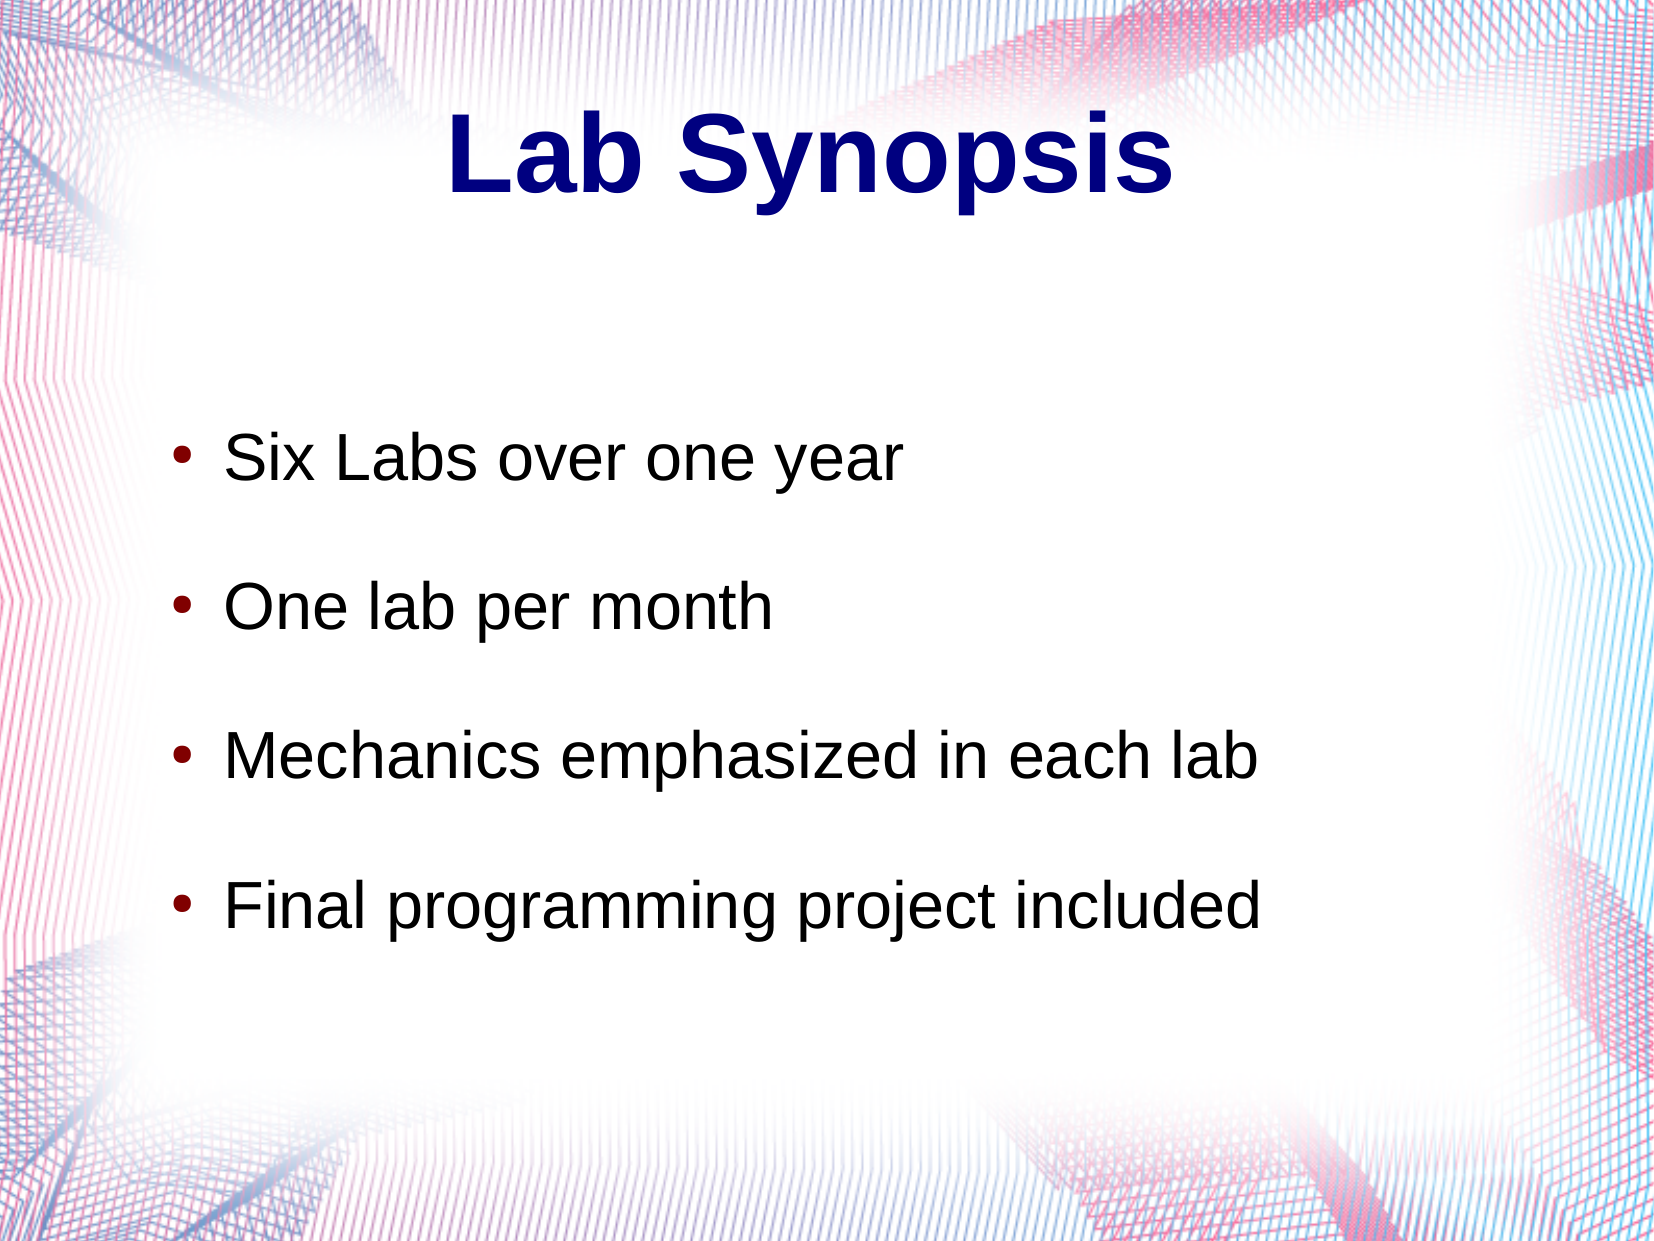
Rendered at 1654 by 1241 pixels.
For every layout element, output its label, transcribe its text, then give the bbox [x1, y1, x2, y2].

picture [0, 0, 1654, 1241]
title Lab Synopsis [82, 49, 1571, 257]
list Six Labs over one year One lab per month Mechanics emphasized in each lab Final programming project included [152, 344, 1534, 1127]
